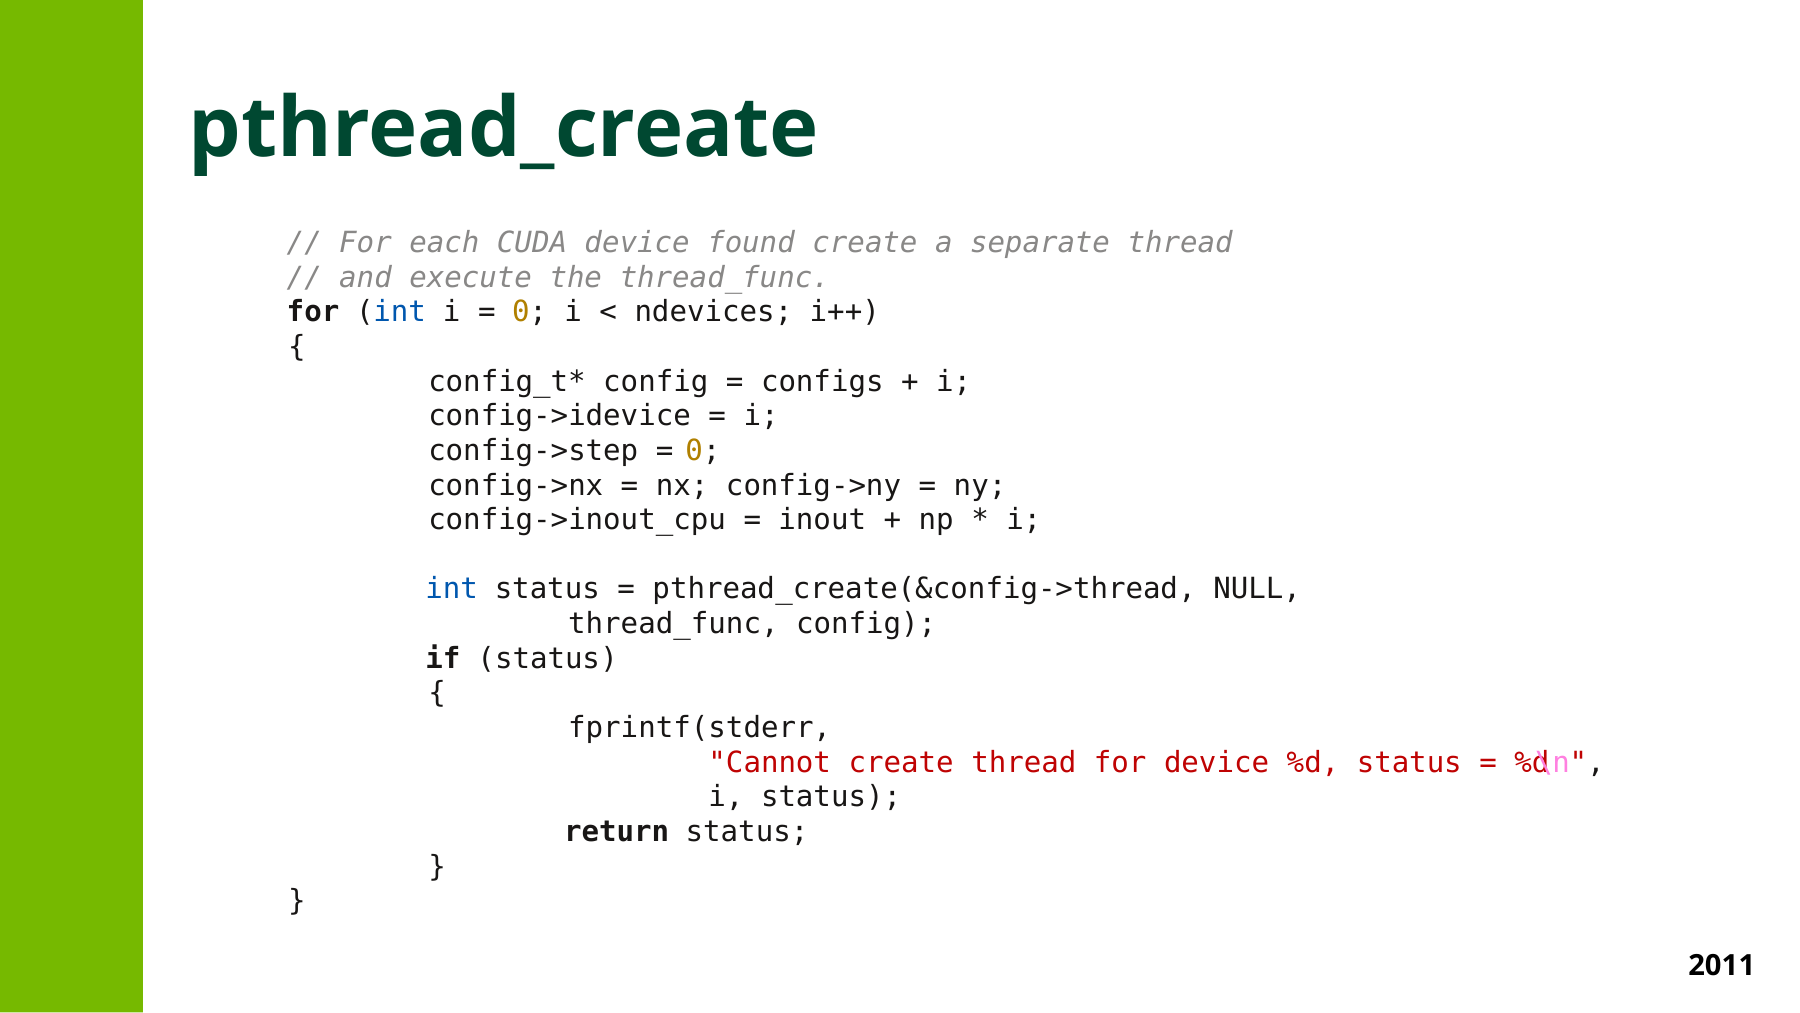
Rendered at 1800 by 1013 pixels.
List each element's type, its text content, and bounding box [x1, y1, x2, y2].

chart [146, 225, 1733, 940]
title pthread_create [188, 40, 1733, 211]
